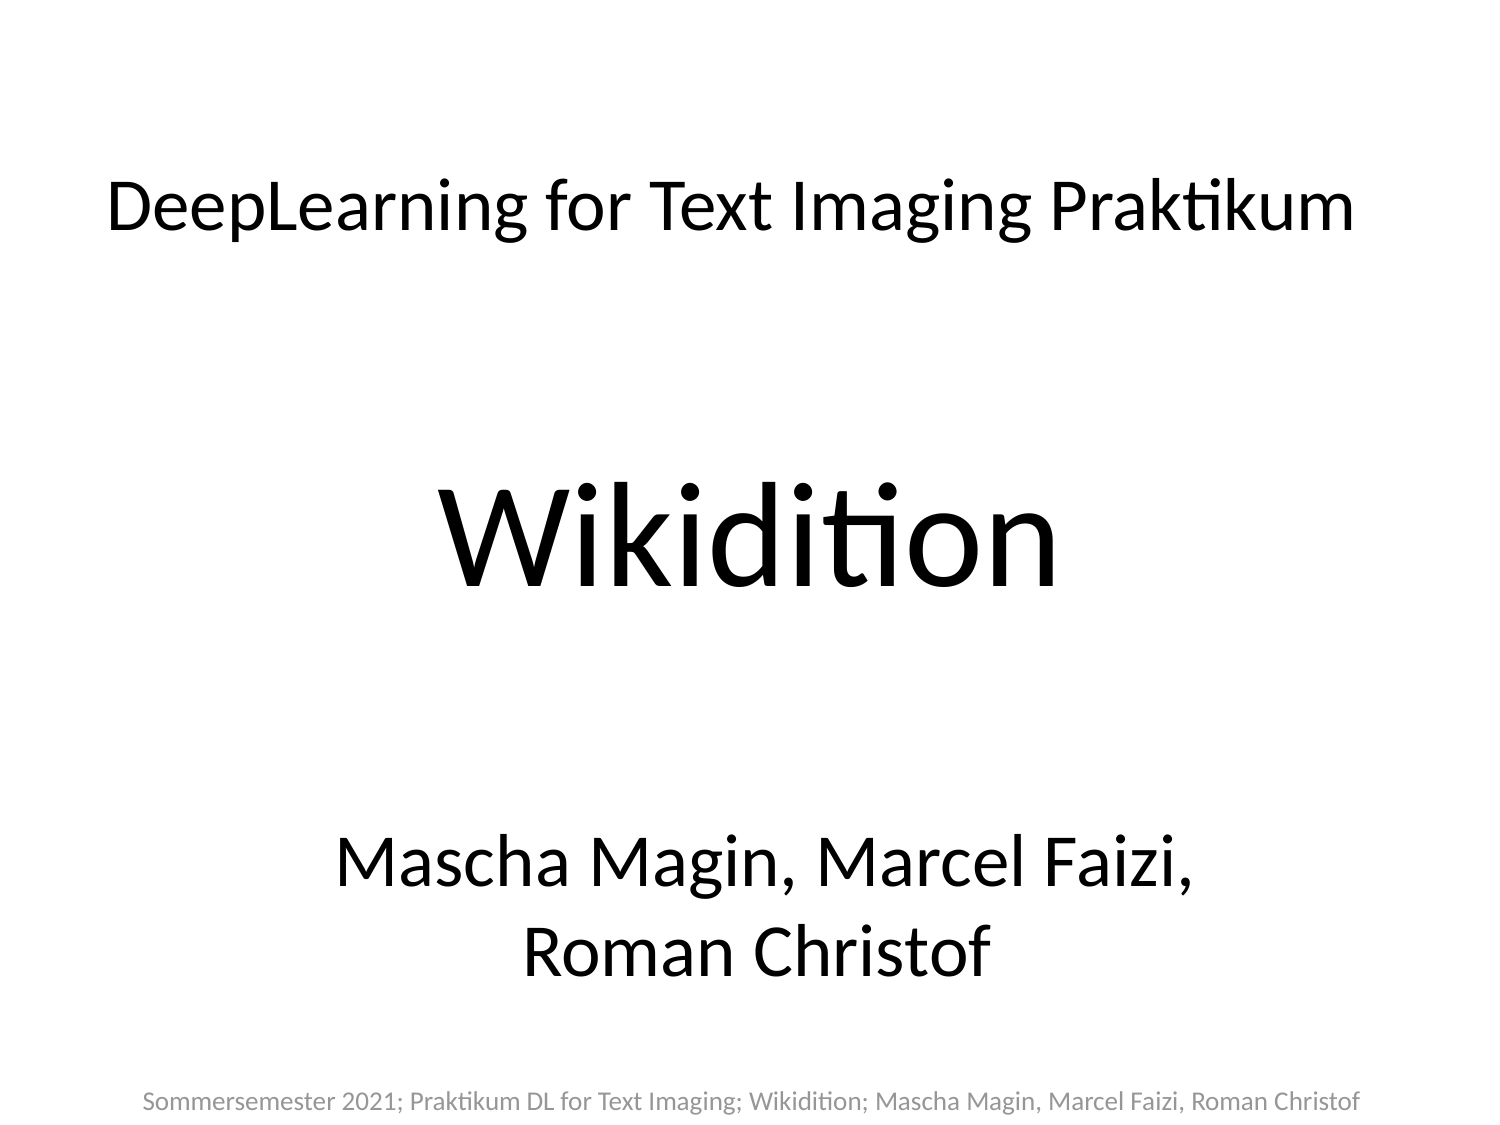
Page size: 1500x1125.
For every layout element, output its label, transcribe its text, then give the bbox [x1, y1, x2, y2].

text_box Wikidition [437, 435, 1063, 616]
subtitle Mascha Magin, Marcel Faizi, Roman Christof [271, 574, 1229, 1125]
title DeepLearning for Text Imaging Praktikum [0, 0, 1489, 539]
